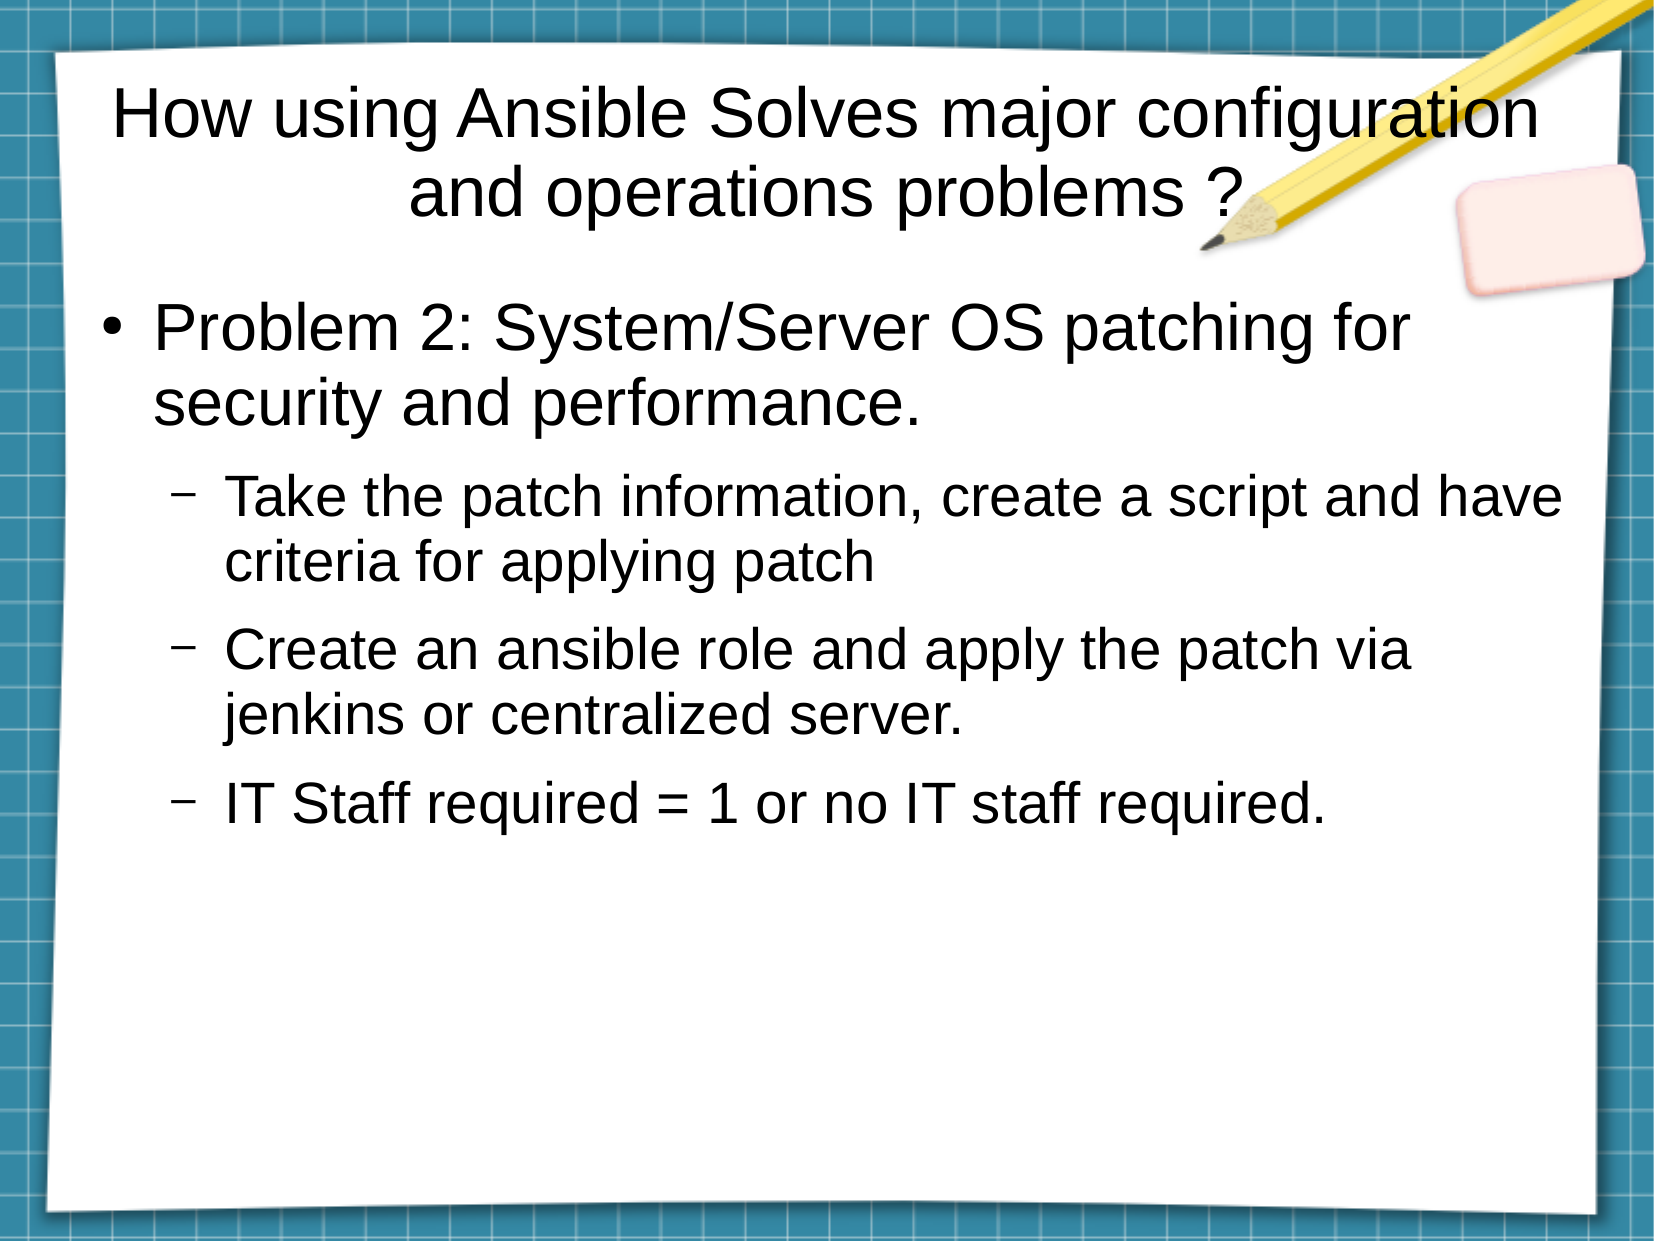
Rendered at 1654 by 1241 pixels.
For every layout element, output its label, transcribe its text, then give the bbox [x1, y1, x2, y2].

title How using Ansible Solves major configuration and operations problems ? [82, 49, 1571, 257]
picture [0, 0, 1654, 1241]
list Problem 2: System/Server OS patching for security and performance. Take the patch information, create a script and have criteria for applying patch Create an ansible role and apply the patch via jenkins or centralized server. IT Staff required = 1 or no IT staff required. [82, 290, 1571, 1010]
